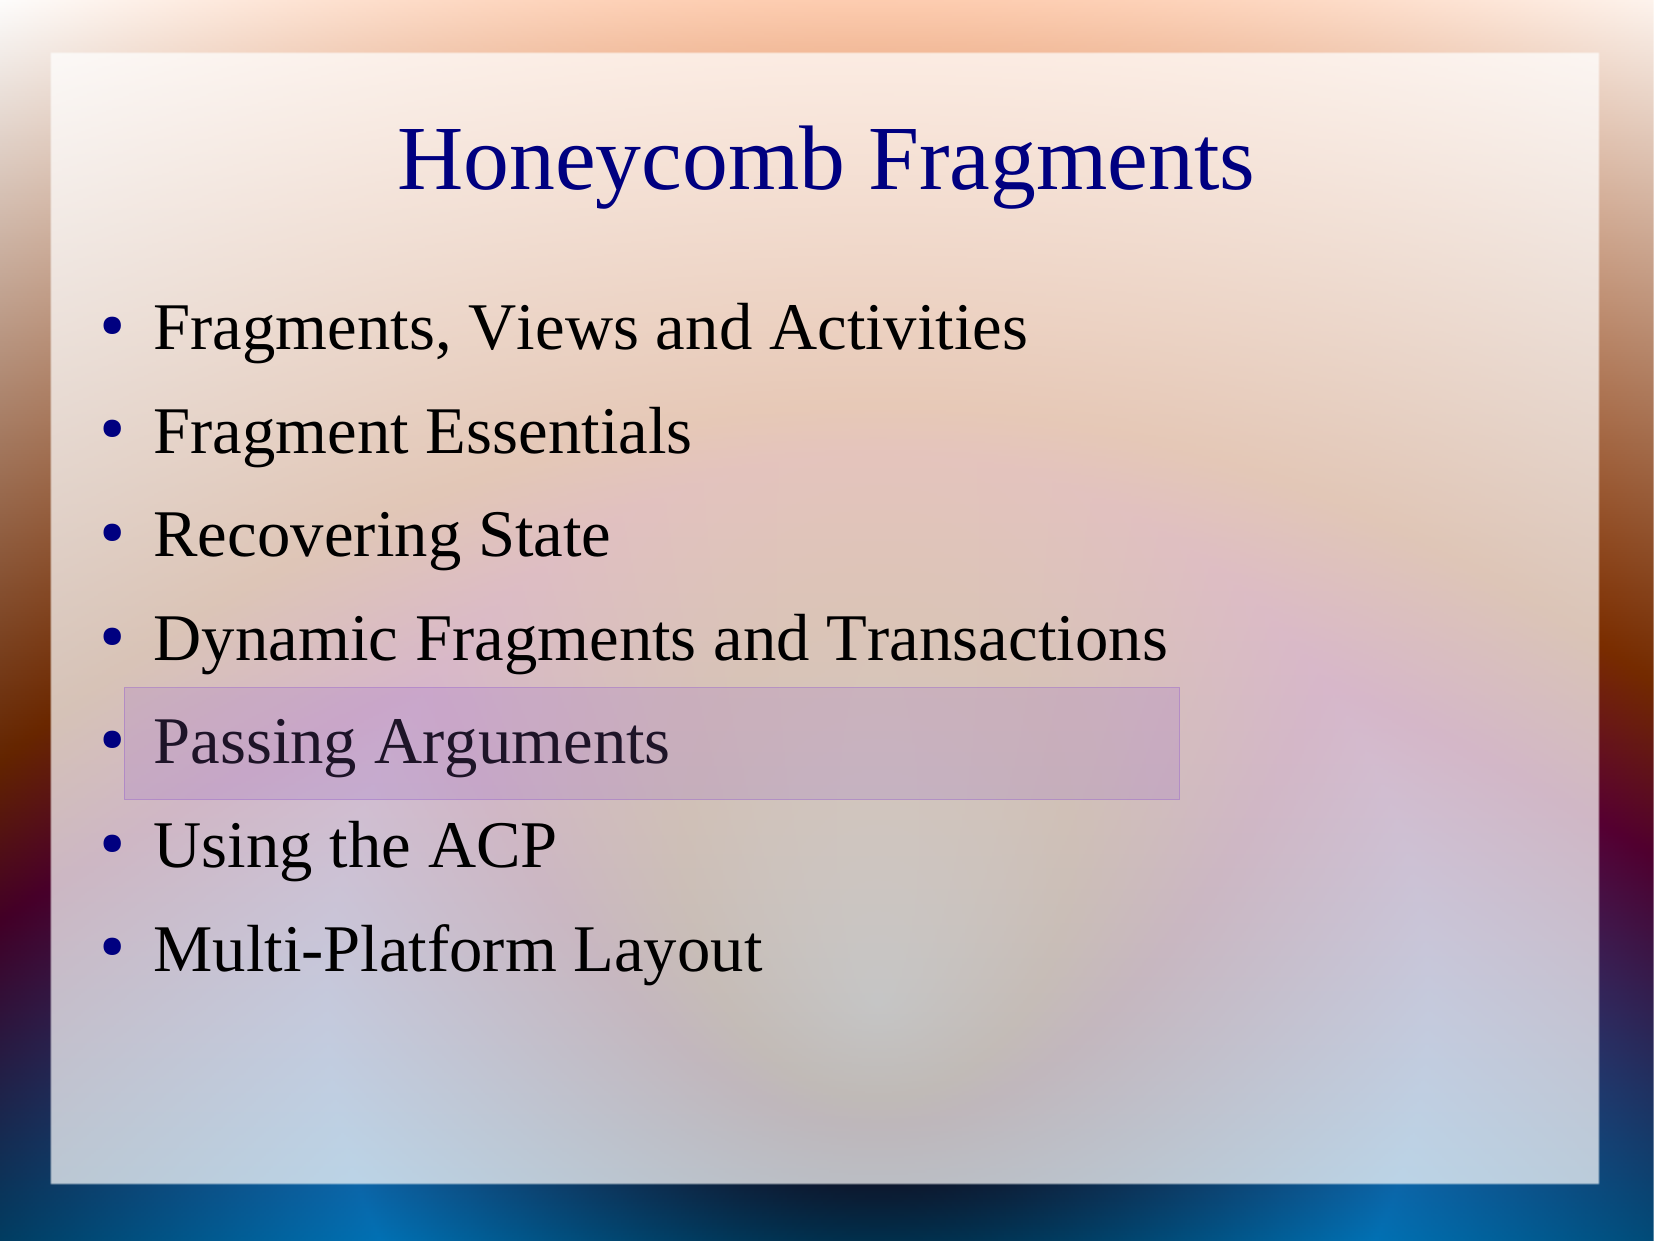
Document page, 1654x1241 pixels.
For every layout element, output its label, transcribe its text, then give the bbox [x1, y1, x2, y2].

text_box [124, 687, 1180, 800]
title Honeycomb Fragments [82, 55, 1571, 263]
list Fragments, Views and Activities Fragment Essentials Recovering State Dynamic Fragments and Transactions Passing Arguments Using the ACP Multi-Platform Layout [82, 290, 1571, 1034]
picture [0, 0, 1654, 1241]
